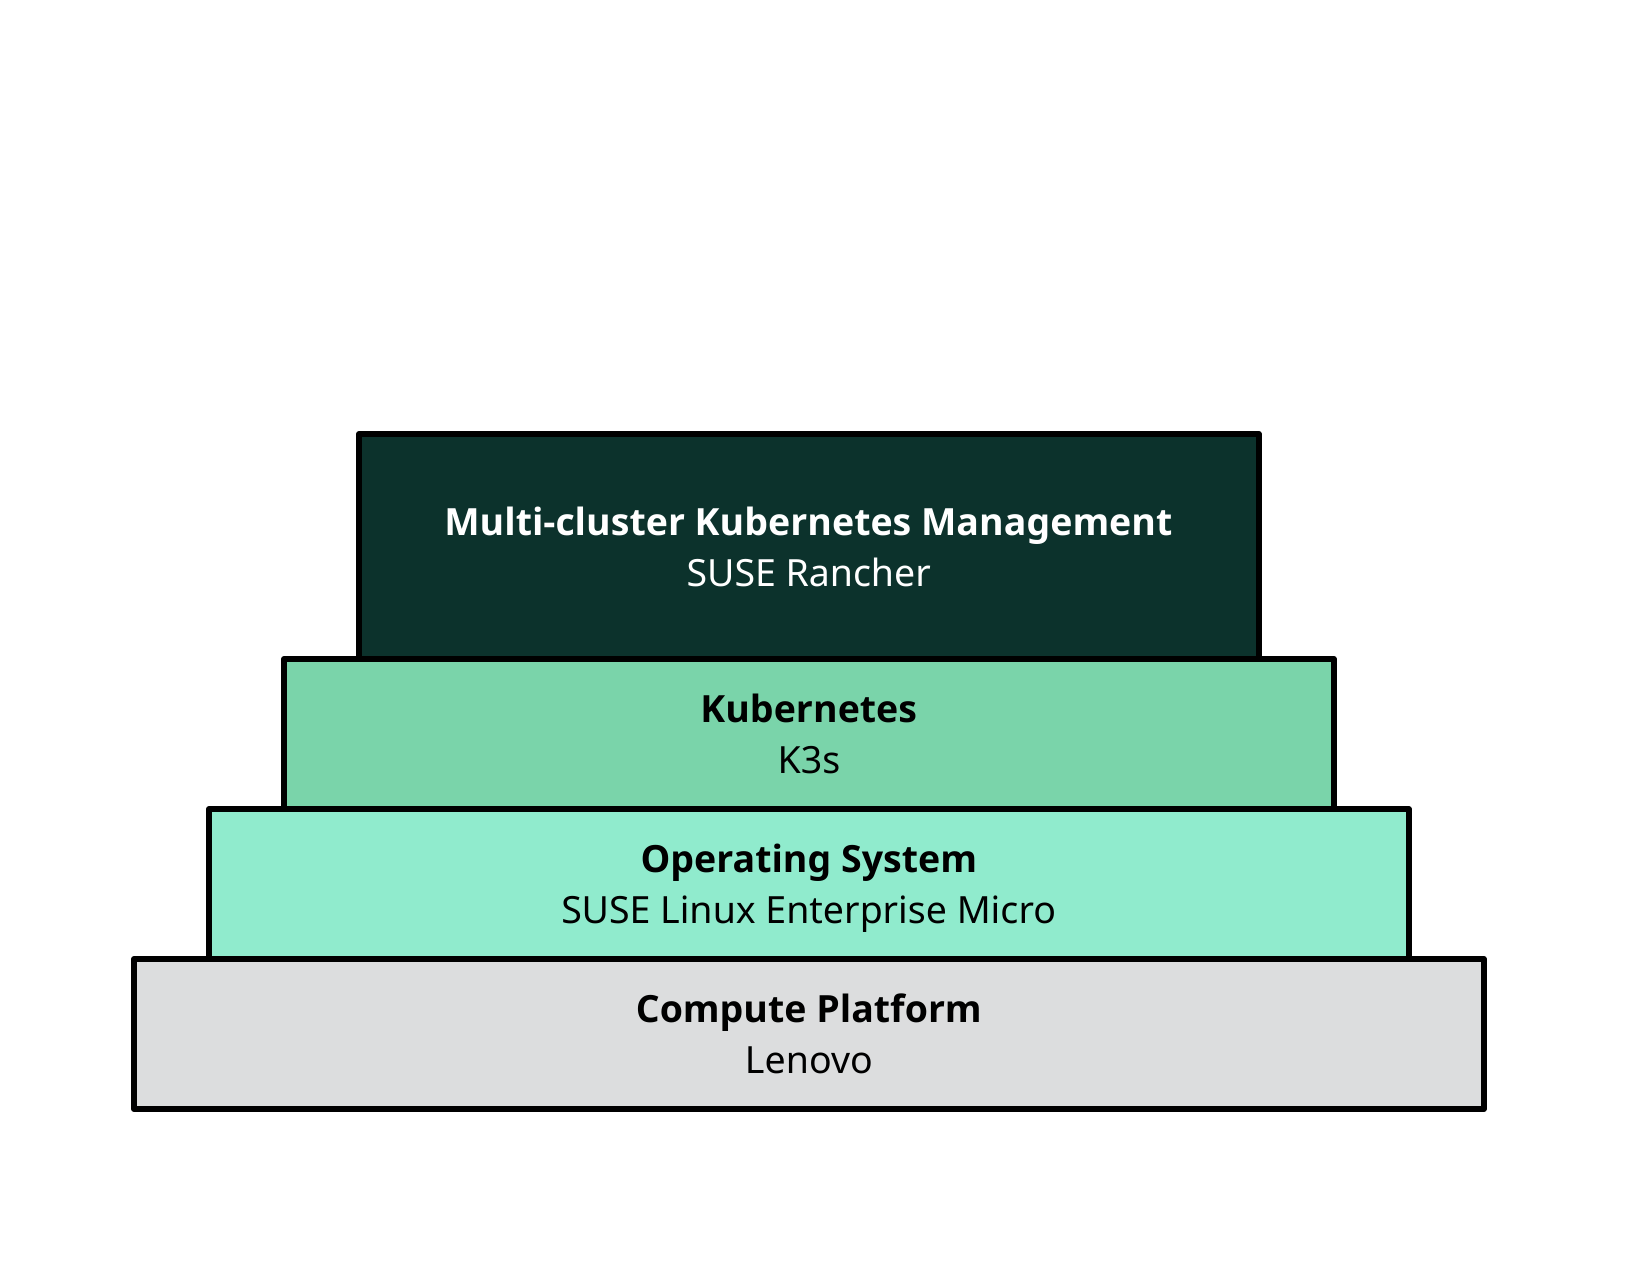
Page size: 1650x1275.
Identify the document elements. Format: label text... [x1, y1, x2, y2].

text_box Multi-cluster Kubernetes Management SUSE Rancher [358, 433, 1259, 659]
text_box Kubernetes K3s [283, 658, 1334, 809]
text_box Compute Platform Lenovo [133, 958, 1484, 1109]
text_box Operating System SUSE Linux Enterprise Micro [208, 809, 1409, 960]
